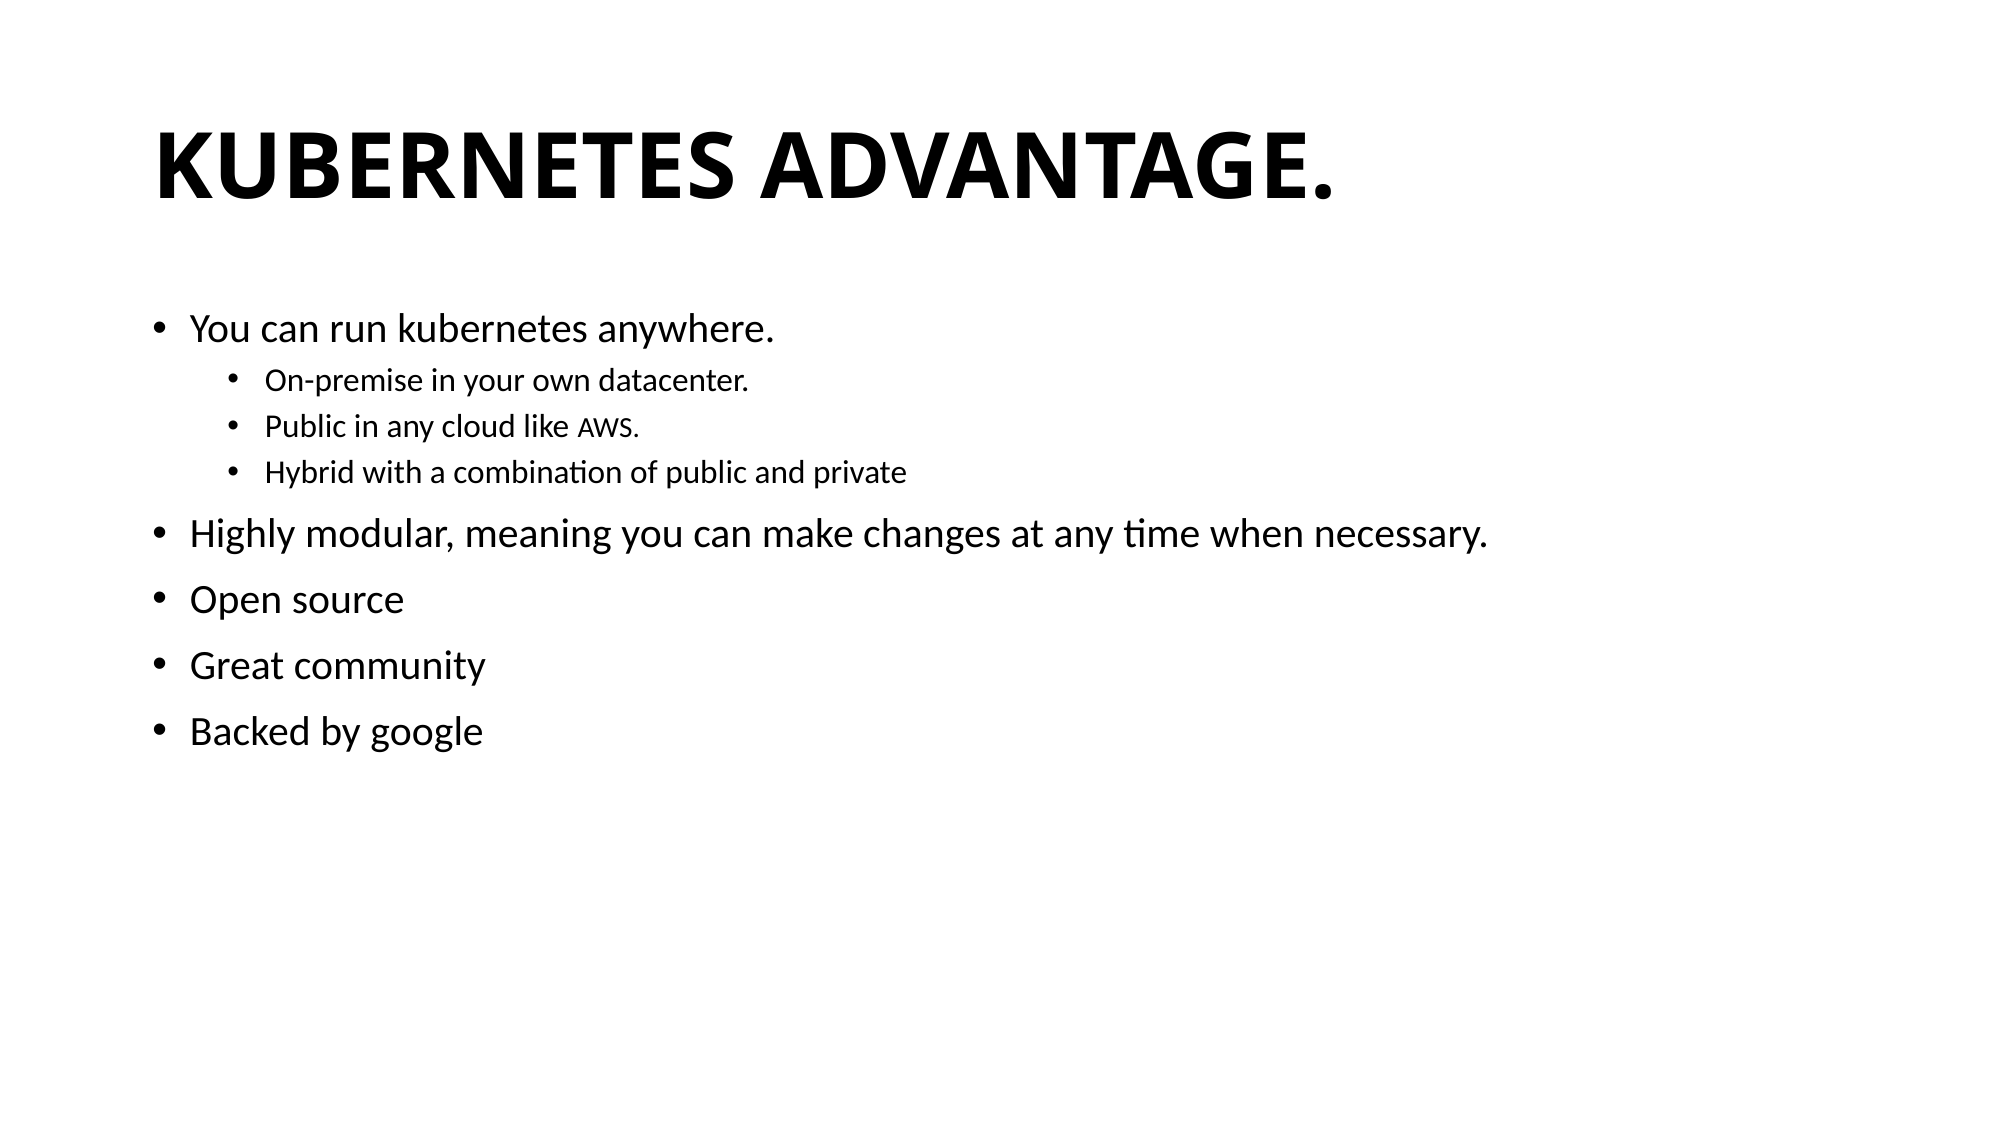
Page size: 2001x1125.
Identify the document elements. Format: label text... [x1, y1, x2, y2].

list You can run kubernetes anywhere. On-premise in your own datacenter. Public in any cloud like AWS. Hybrid with a combination of public and private Highly modular, meaning you can make changes at any time when necessary. Open source Great community Backed by google [137, 299, 1863, 1014]
title KUBERNETES ADVANTAGE. [137, 59, 1863, 278]
